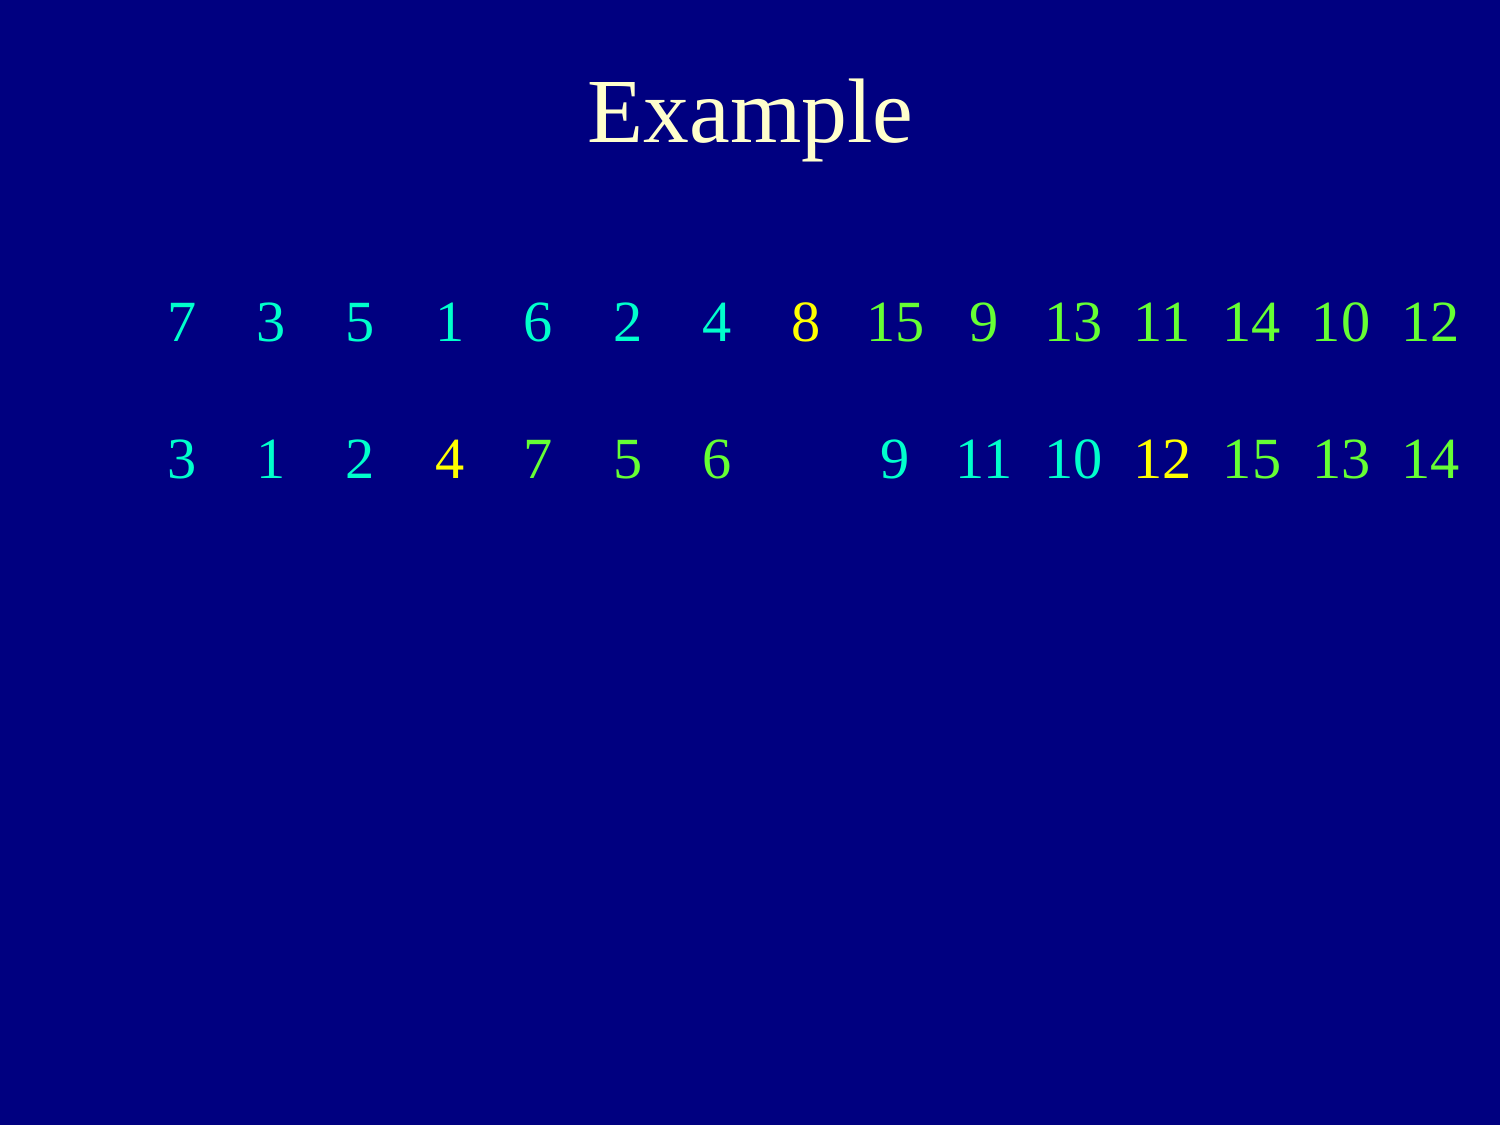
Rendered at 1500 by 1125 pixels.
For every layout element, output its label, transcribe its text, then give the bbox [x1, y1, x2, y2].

table_header 6 [494, 275, 583, 362]
table_header 10 [1029, 413, 1119, 500]
table_header 3 [137, 413, 227, 500]
table_header 9 [940, 275, 1029, 362]
table_header 8 [761, 275, 851, 362]
table_header 7 [494, 413, 583, 500]
table_header 3 [227, 275, 316, 362]
table_header 1 [227, 413, 316, 500]
table_header 4 [673, 275, 761, 362]
table_header 13 [1029, 275, 1118, 362]
table_header 6 [673, 413, 761, 500]
table_header 12 [1119, 413, 1207, 500]
title Example [22, 43, 1480, 169]
table_header 12 [1386, 275, 1475, 362]
table_header 9 [851, 413, 940, 500]
table_header 7 [137, 275, 227, 362]
table_header 15 [851, 275, 940, 362]
table_header 5 [316, 275, 405, 362]
table_header 10 [1297, 275, 1386, 362]
table_header 15 [1207, 413, 1297, 500]
table_header 4 [405, 413, 494, 500]
table_header 2 [583, 275, 673, 362]
table_header 11 [1118, 275, 1207, 362]
table_header 14 [1207, 275, 1297, 362]
table_header 11 [940, 413, 1029, 500]
table_header 14 [1386, 413, 1475, 500]
table_header 1 [405, 275, 494, 362]
table_header 5 [583, 413, 673, 500]
table_header 13 [1297, 413, 1386, 500]
table_header 2 [316, 413, 405, 500]
